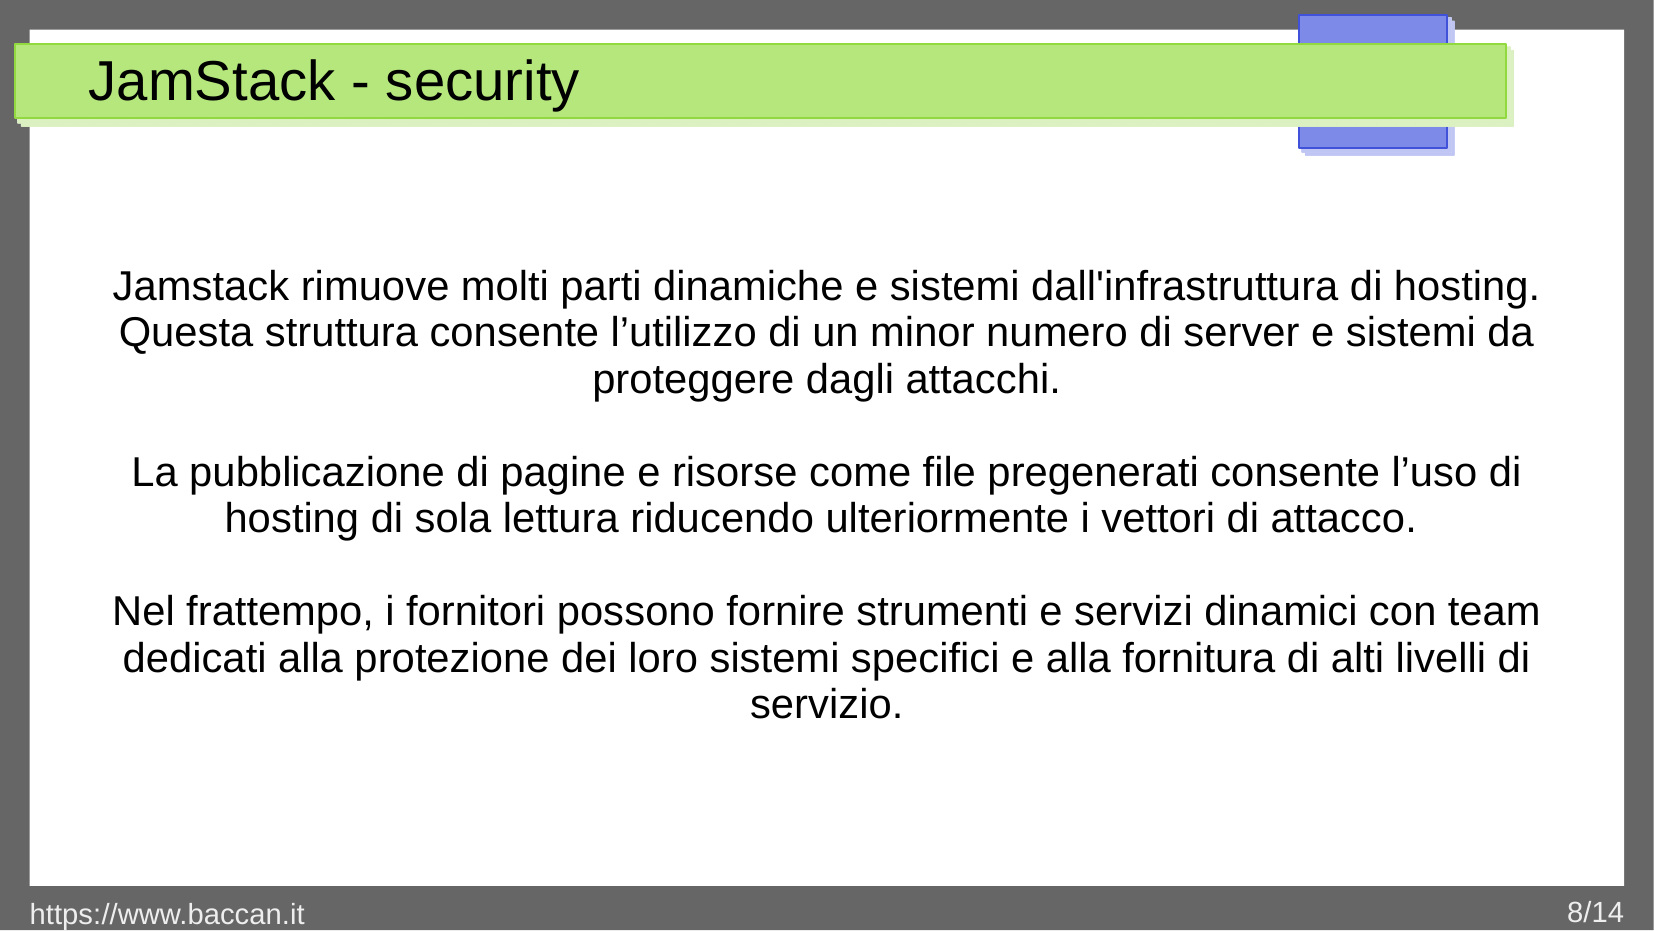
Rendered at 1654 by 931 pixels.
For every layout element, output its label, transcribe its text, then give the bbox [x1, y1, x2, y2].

text_box Jamstack rimuove molti parti dinamiche e sistemi dall'infrastruttura di hosting. Questa struttura consente l’utilizzo di un minor numero di server e sistemi da proteggere dagli attacchi. La pubblicazione di pagine e risorse come file pregenerati consente l’uso di hosting di sola lettura riducendo ulteriormente i vettori di attacco. Nel frattempo, i fornitori possono fornire strumenti e servizi dinamici con team dedicati alla protezione dei loro sistemi specifici e alla fornitura di alti livelli di servizio. [88, 169, 1565, 821]
title JamStack - security [88, 44, 1506, 119]
